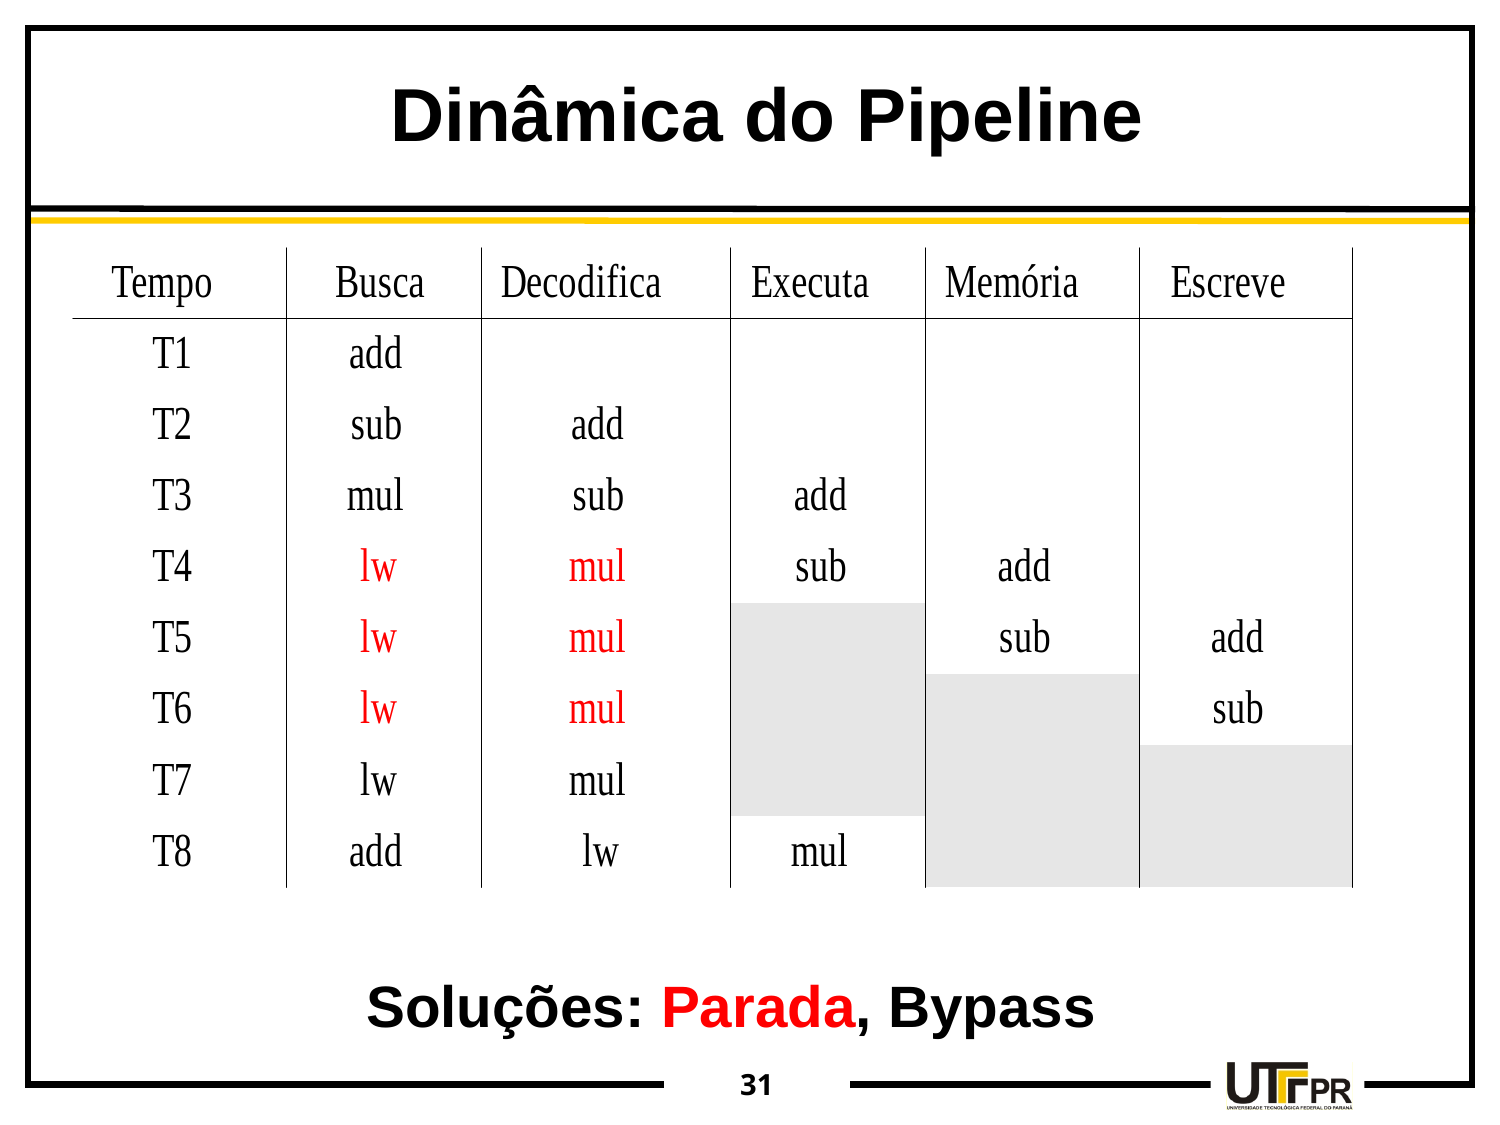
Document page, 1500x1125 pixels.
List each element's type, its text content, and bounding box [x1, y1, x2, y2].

list Soluções: Parada, Bypass [37, 187, 1425, 1125]
title Dinâmica do Pipeline [29, 73, 1477, 168]
chart [62, 237, 1438, 898]
